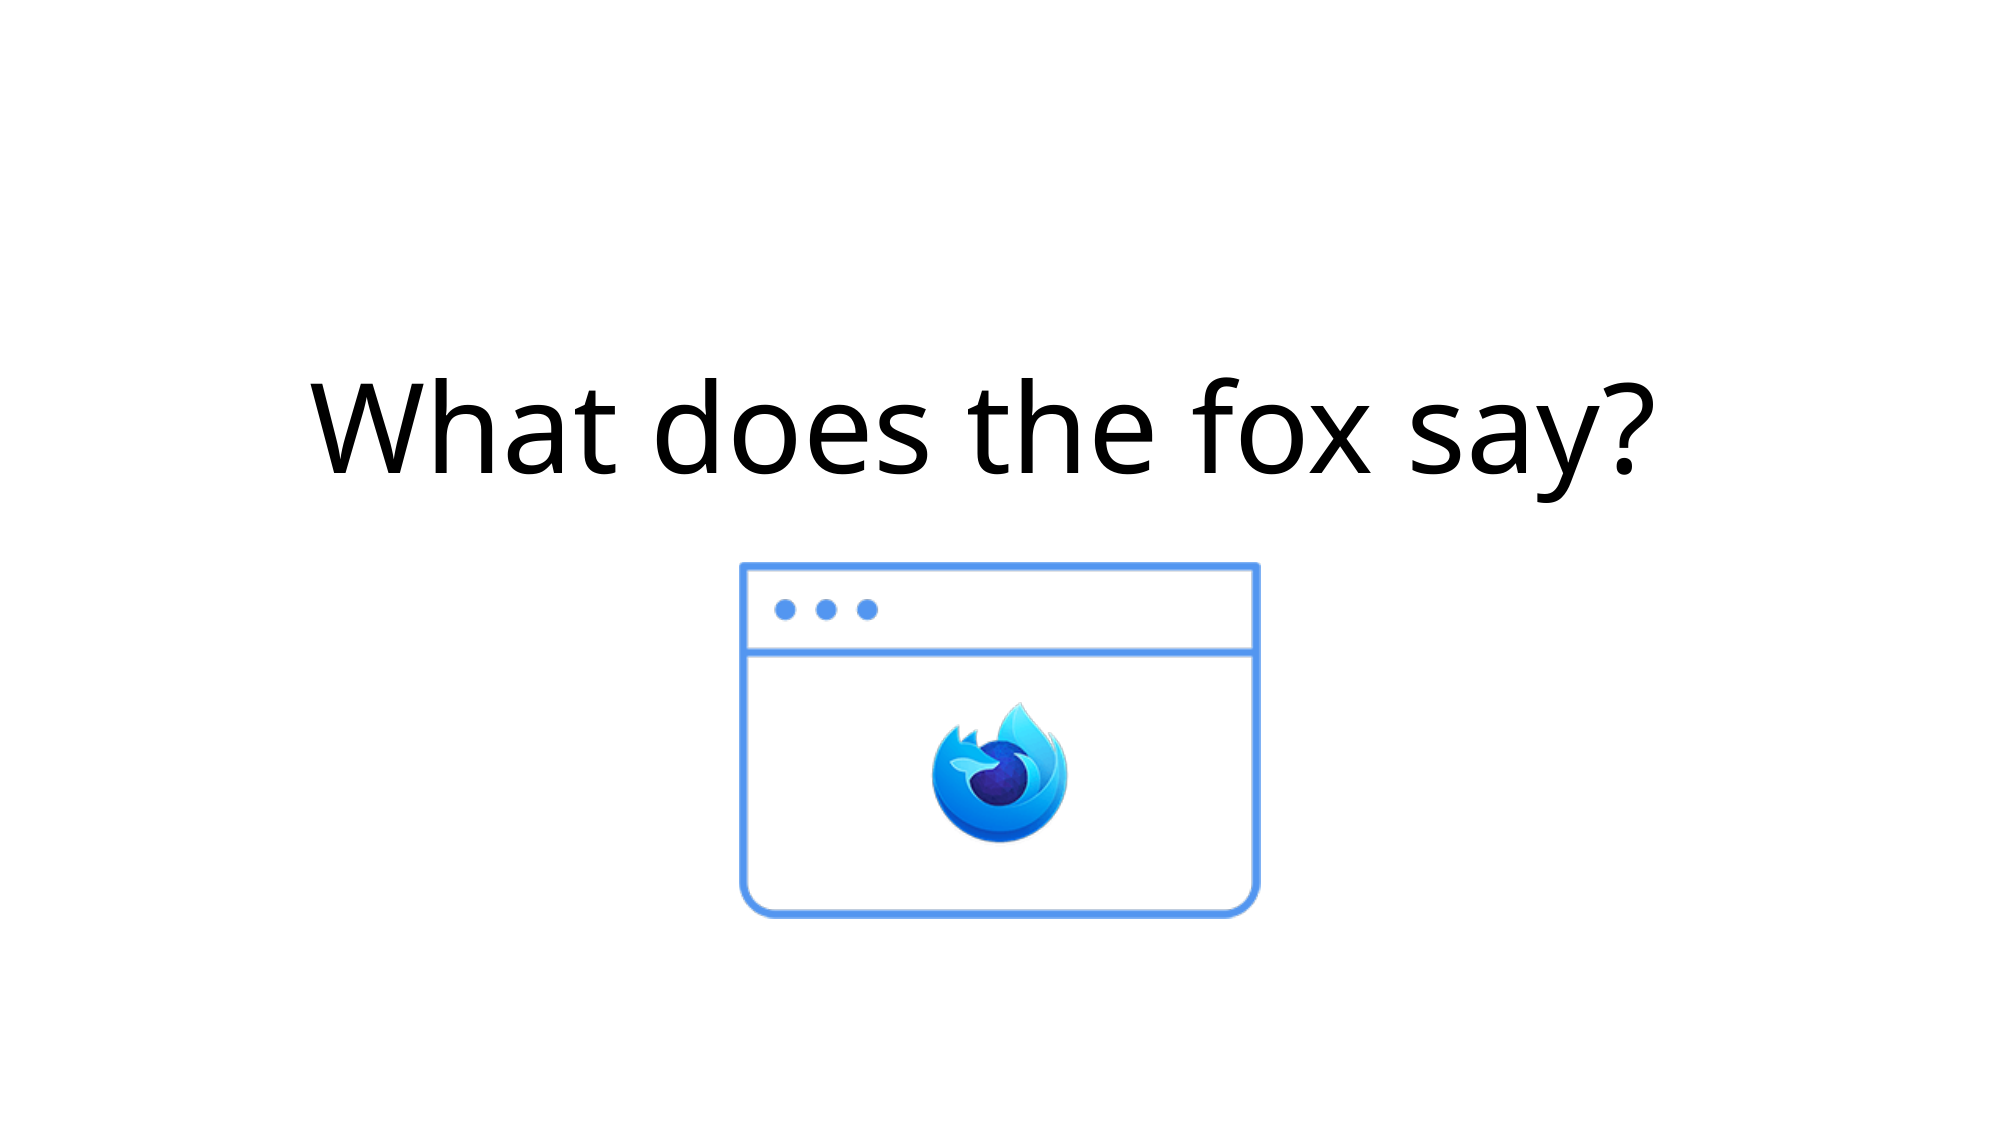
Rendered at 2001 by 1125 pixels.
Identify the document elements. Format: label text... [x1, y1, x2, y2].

title What does the fox say? [249, 116, 1750, 508]
picture [739, 562, 1261, 919]
